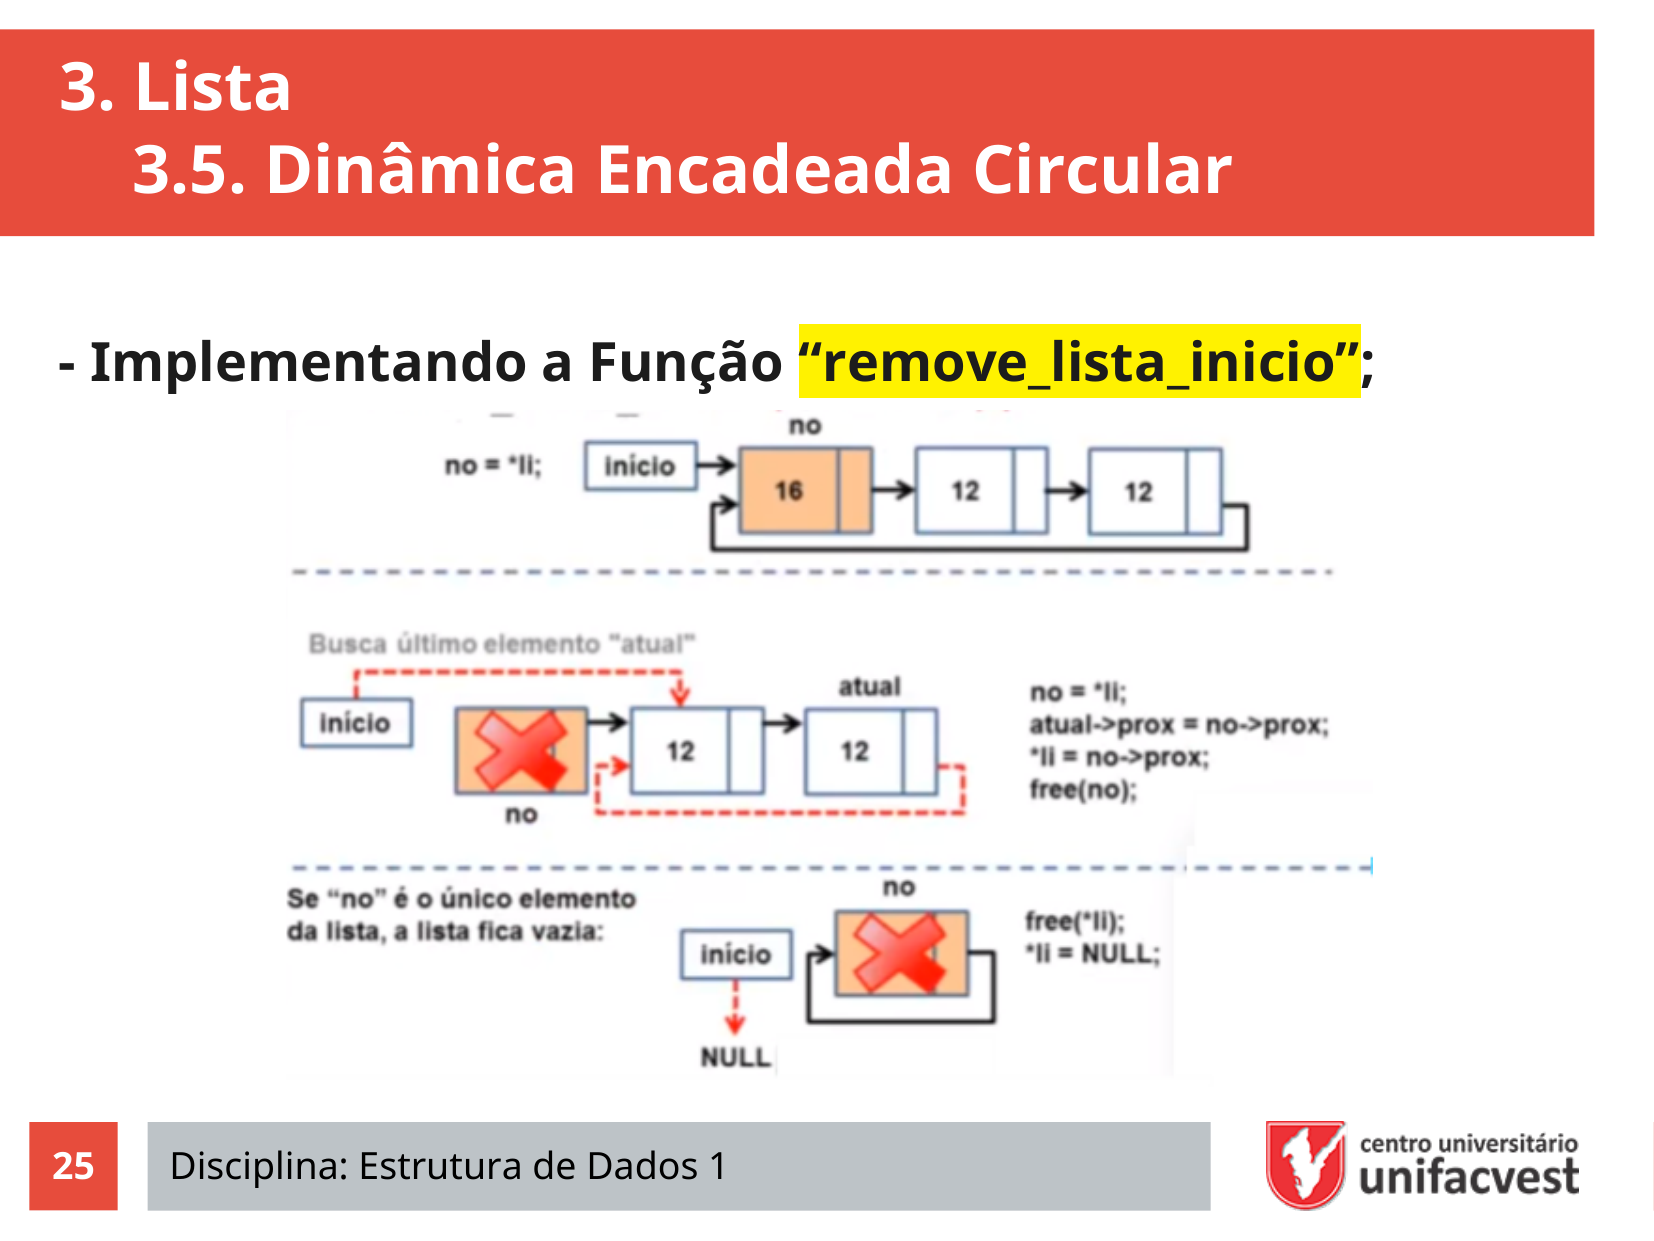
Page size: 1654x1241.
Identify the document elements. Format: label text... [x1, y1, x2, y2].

text_box Disciplina: Estrutura de Dados 1 [154, 1132, 1205, 1196]
list - Implementando a Função “remove_lista_inicio”; [59, 324, 1566, 1093]
picture [1266, 1121, 1579, 1211]
text_box [1238, 1120, 1654, 1212]
picture [286, 410, 1373, 1087]
title 3. Lista 3.5. Dinâmica Encadeada Circular [59, 59, 1595, 207]
